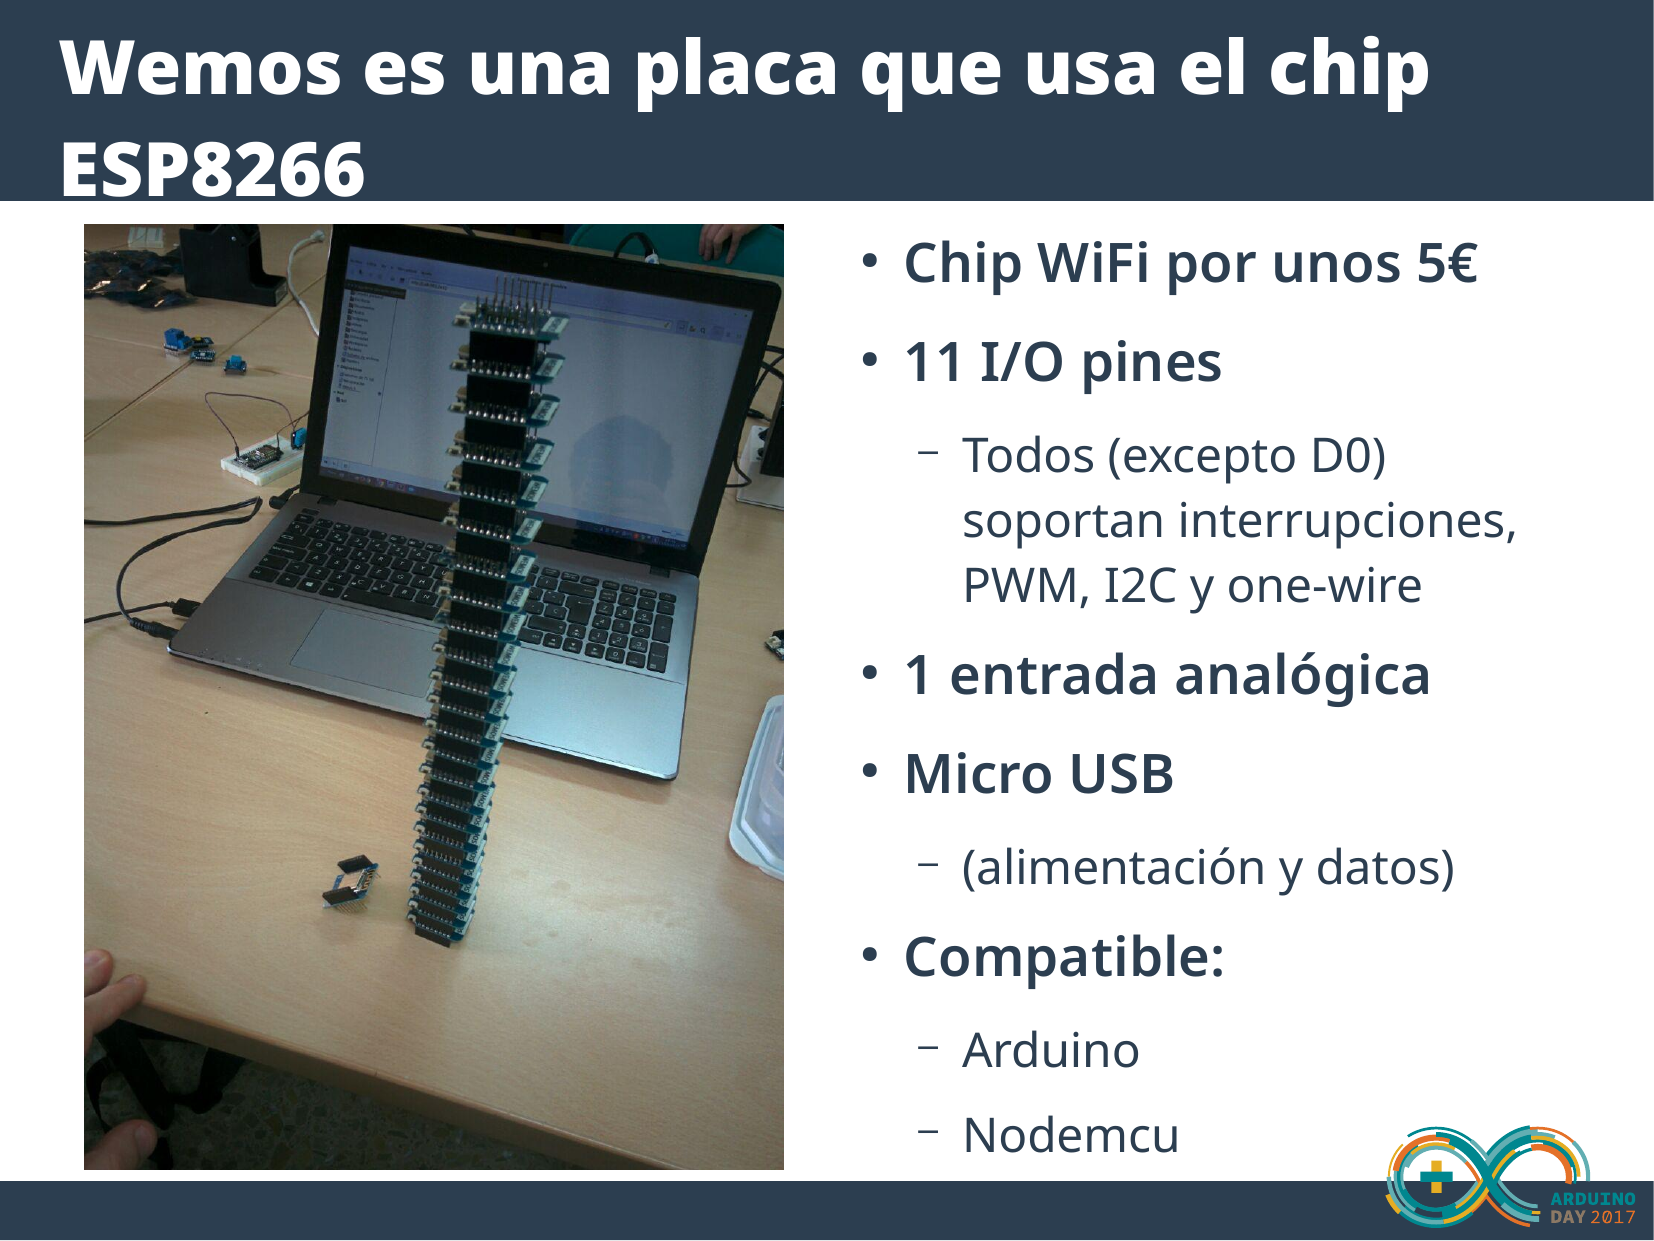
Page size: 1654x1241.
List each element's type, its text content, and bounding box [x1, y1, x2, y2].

picture [84, 224, 784, 1170]
title Wemos es una placa que usa el chip ESP8266 [59, 13, 1595, 172]
list Chip WiFi por unos 5€ 11 I/O pines Todos (excepto D0) soportan interrupciones, PWM, I2C y one-wire 1 entrada analógica Micro USB (alimentación y datos) Compatible: Arduino Nodemcu [845, 224, 1596, 1170]
